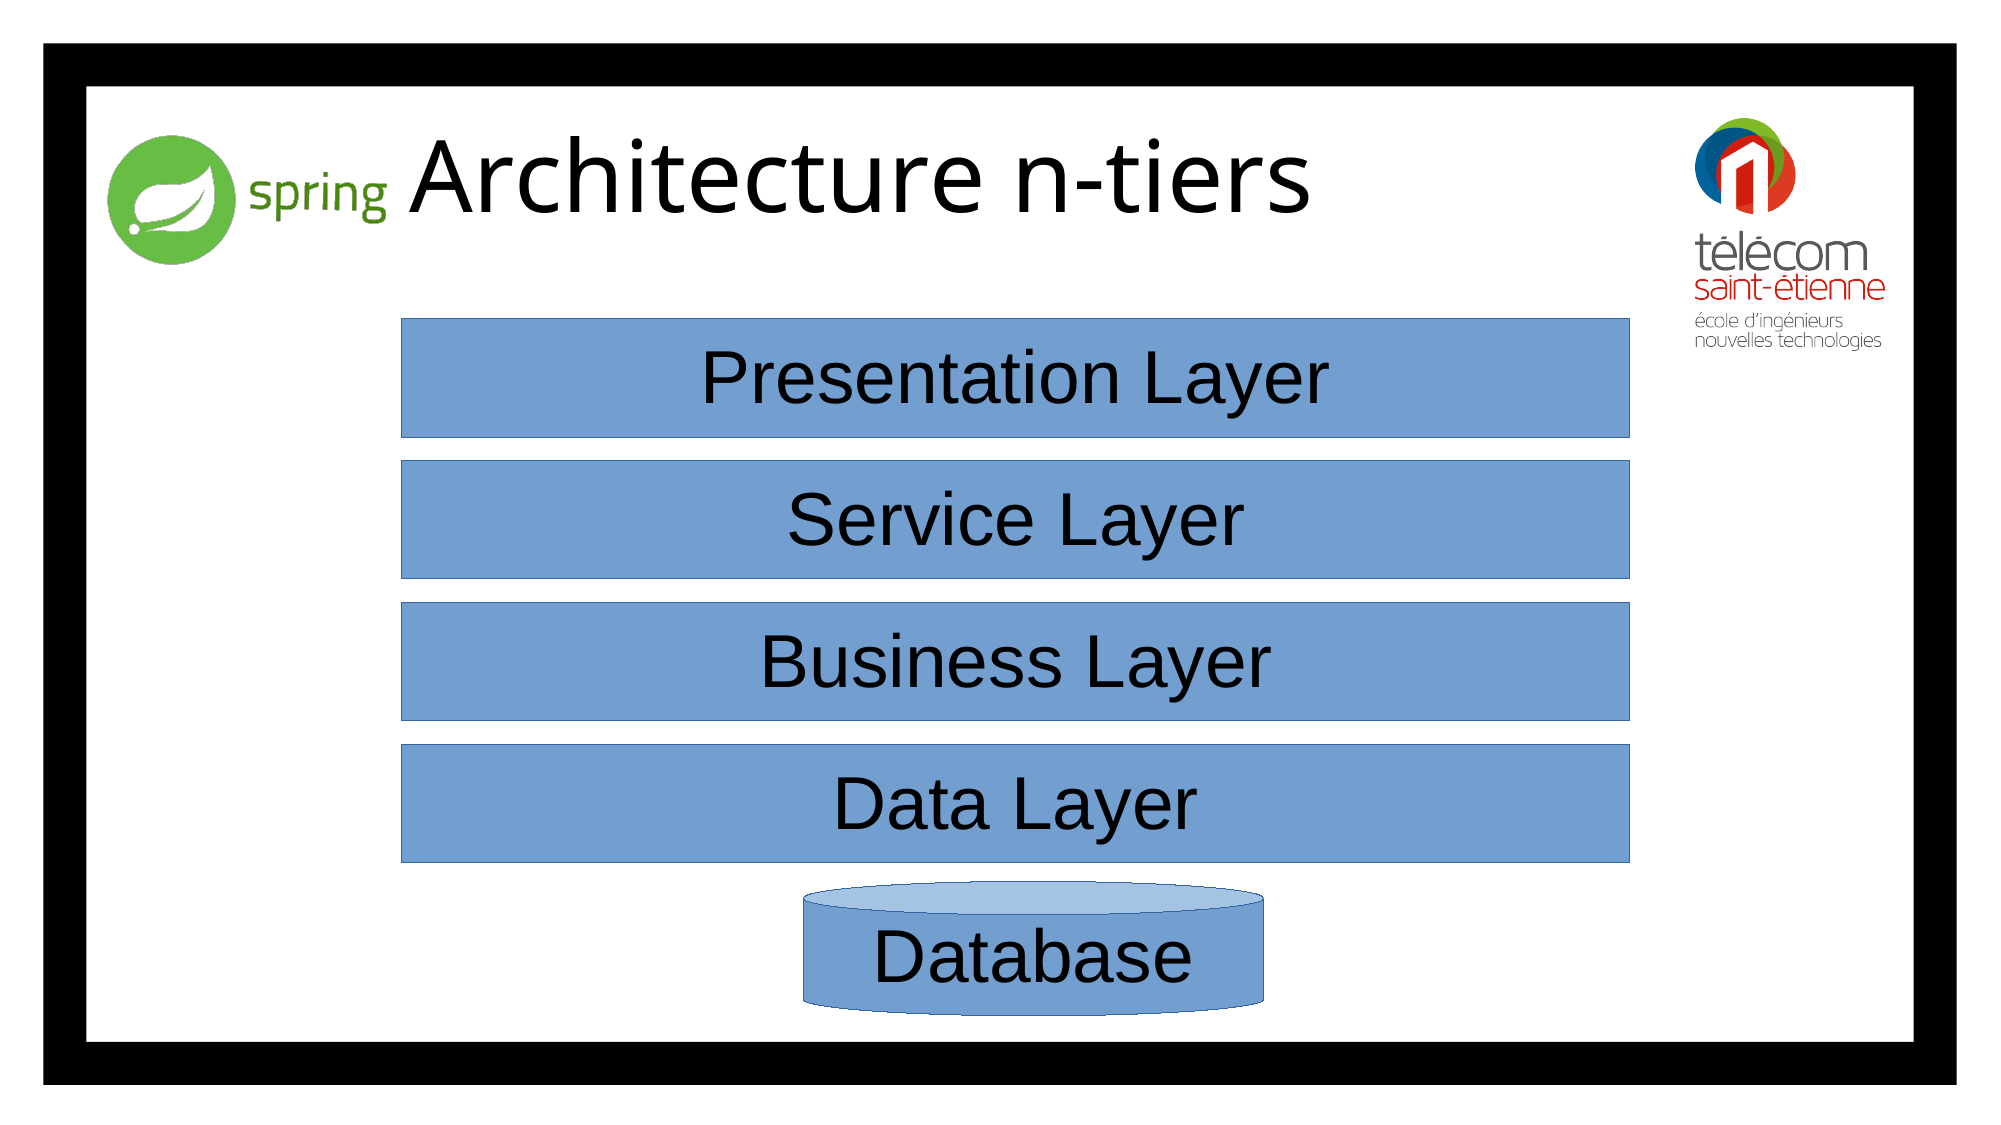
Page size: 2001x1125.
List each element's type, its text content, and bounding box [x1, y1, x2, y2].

title Architecture n-tiers [389, 105, 1869, 272]
text_box Data Layer [401, 744, 1630, 863]
text_box Business Layer [401, 602, 1630, 721]
picture [106, 129, 390, 272]
text_box Presentation Layer [401, 318, 1630, 438]
picture [1695, 118, 1885, 351]
text_box Service Layer [401, 460, 1630, 579]
text_box Database [803, 900, 1264, 1016]
